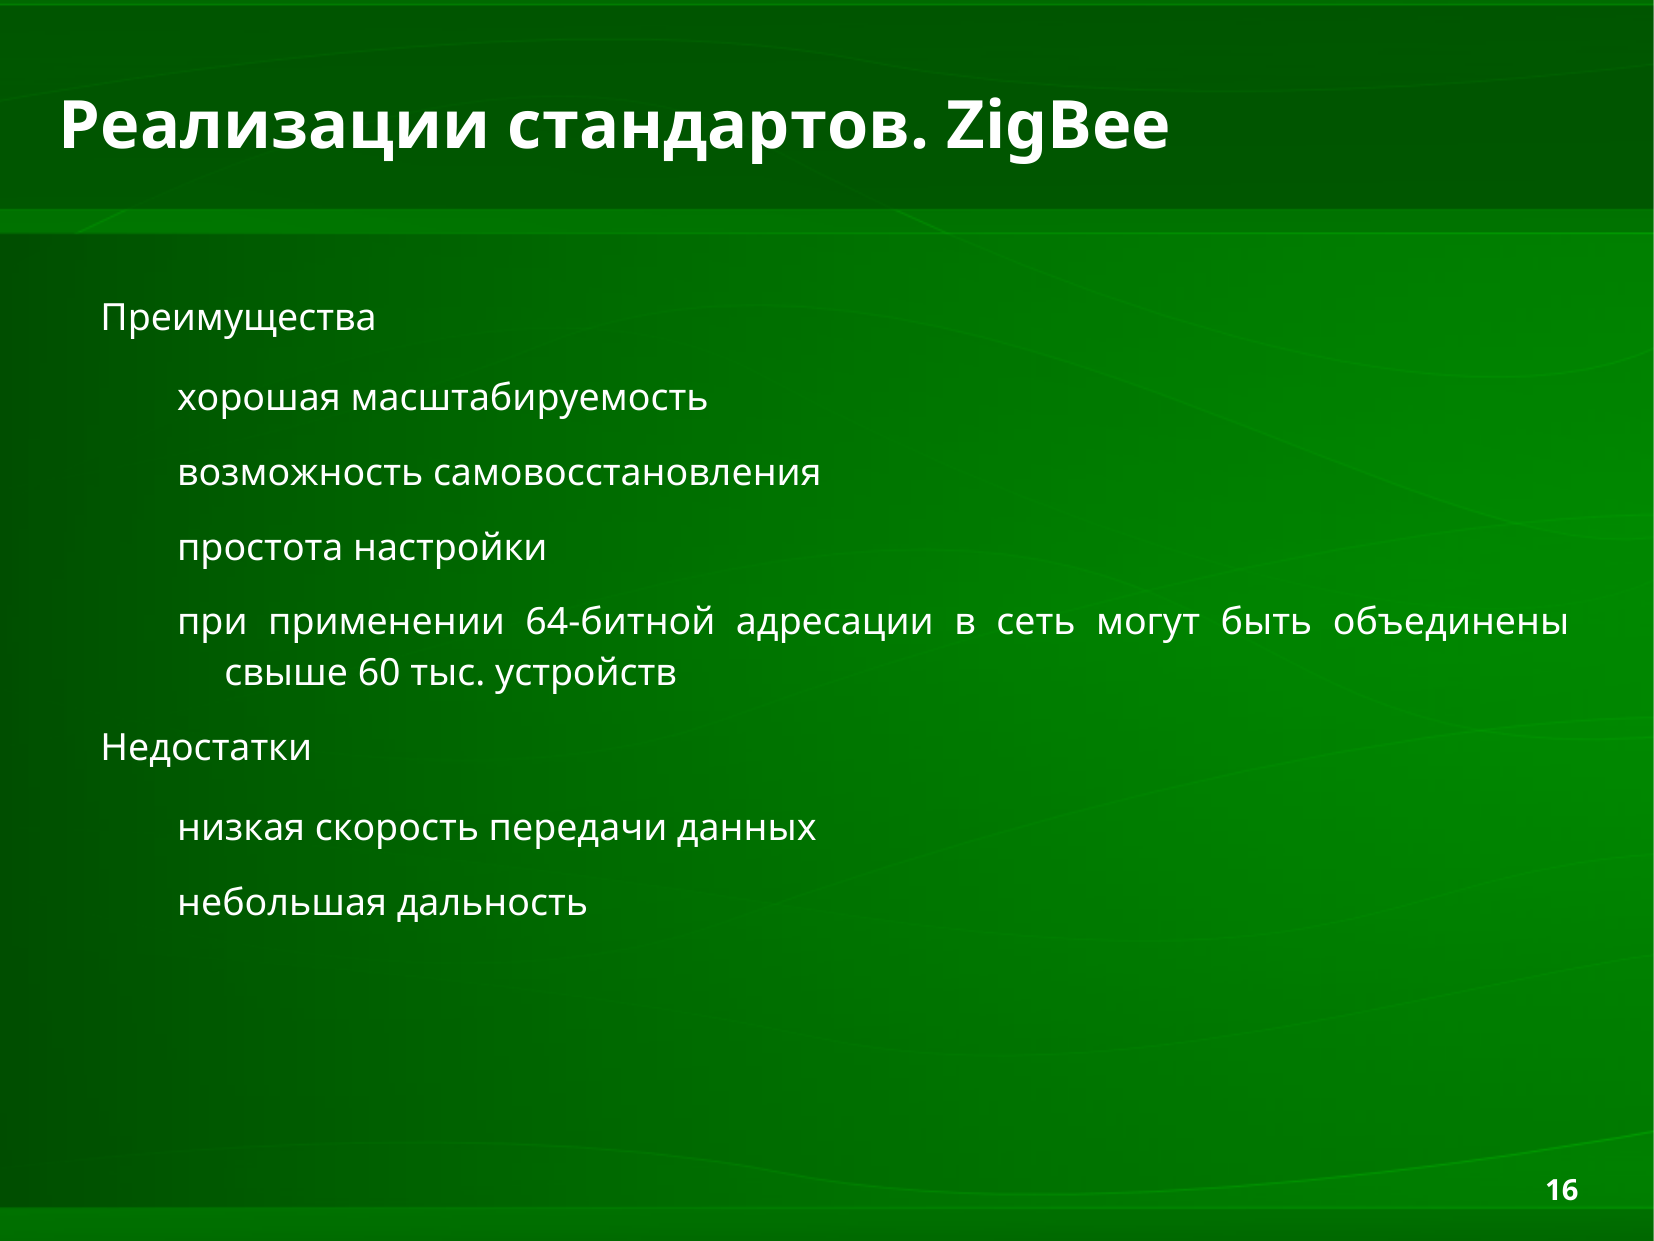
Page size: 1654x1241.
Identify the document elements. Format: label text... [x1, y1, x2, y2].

title Реализации стандартов. ZigBee [23, 8, 1625, 237]
picture [0, 0, 1654, 1241]
list Преимущества хорошая масштабируемость возможность самовосстановления простота настройки при применении 64-битной адресации в сеть могут быть объединены свыше 60 тыс. устройств Недостатки низкая скорость передачи данных небольшая дальность [82, 290, 1571, 1123]
